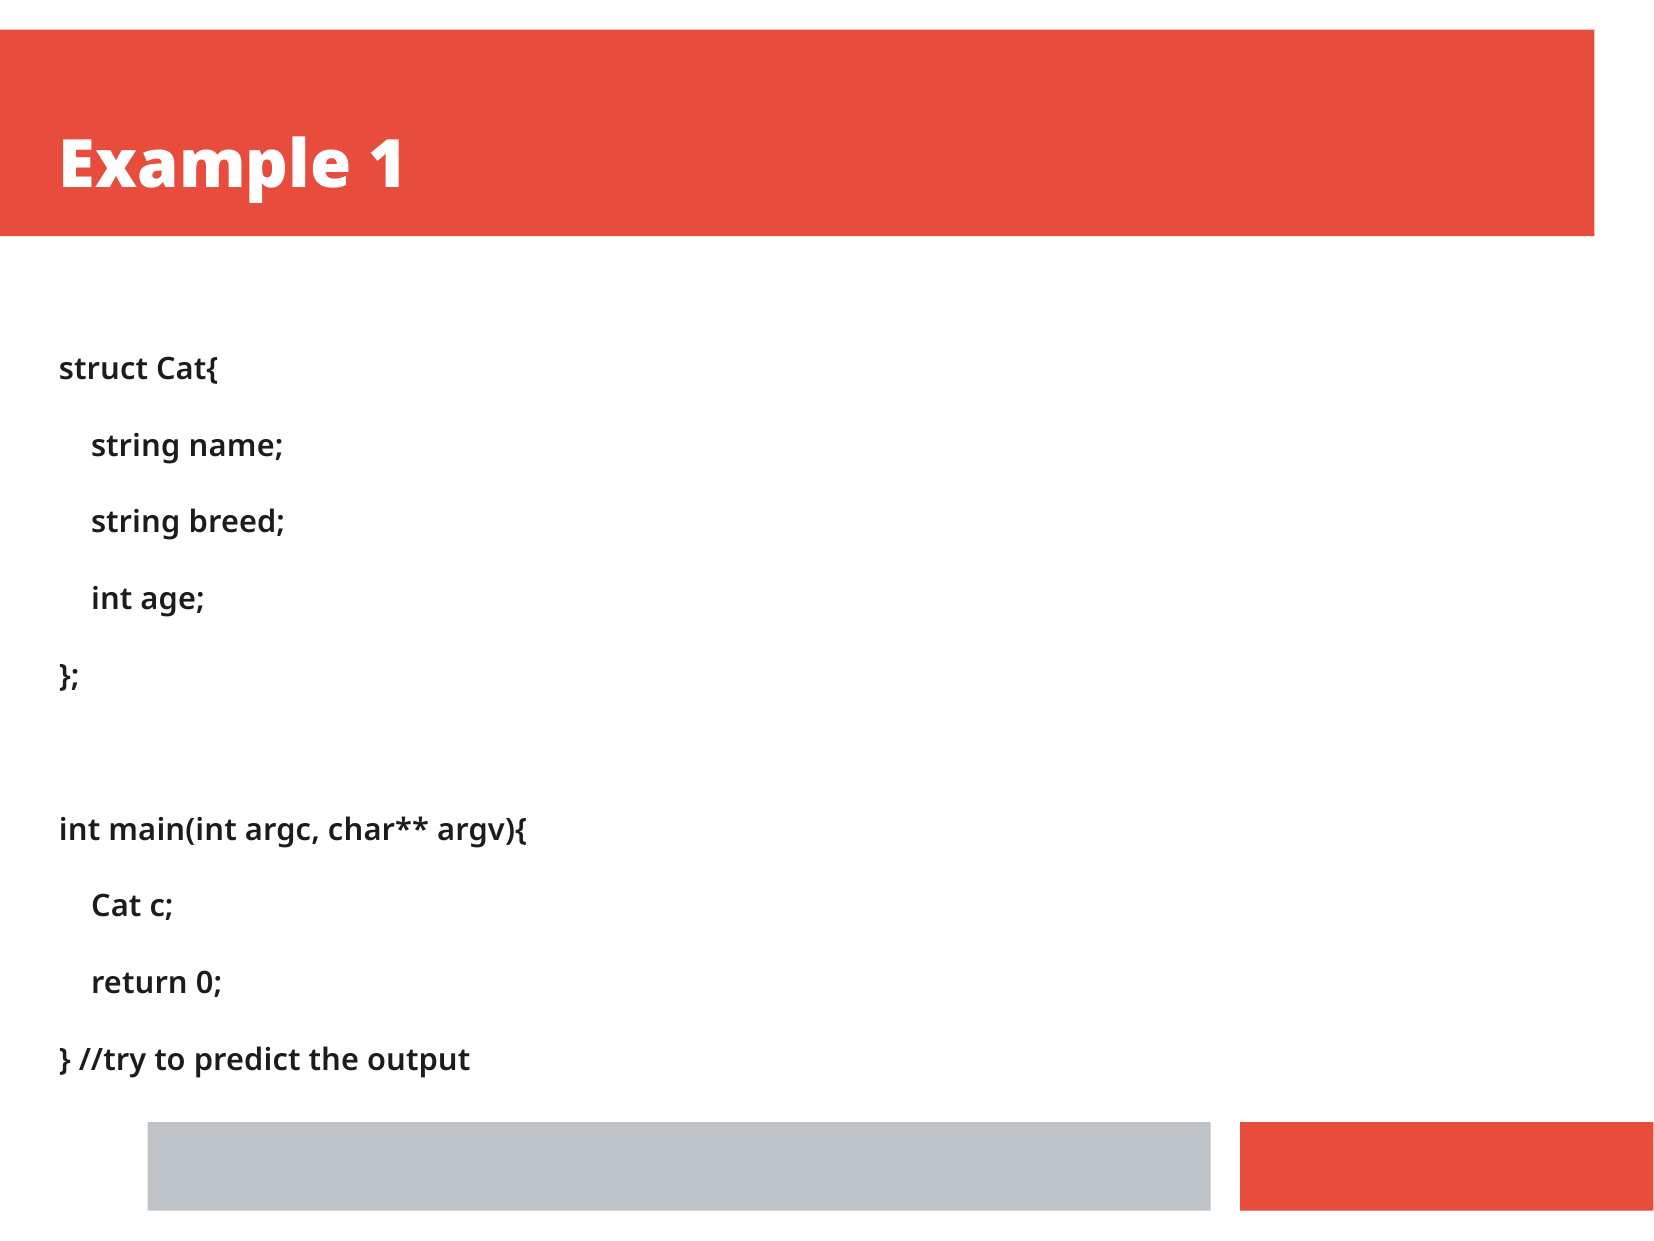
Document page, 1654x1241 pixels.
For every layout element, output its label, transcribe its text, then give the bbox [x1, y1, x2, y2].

list struct Cat{ string name; string breed; int age; }; int main(int argc, char** argv){ Cat c; return 0; } //try to predict the output [59, 324, 1565, 1093]
title Example 1 [59, 59, 1595, 207]
